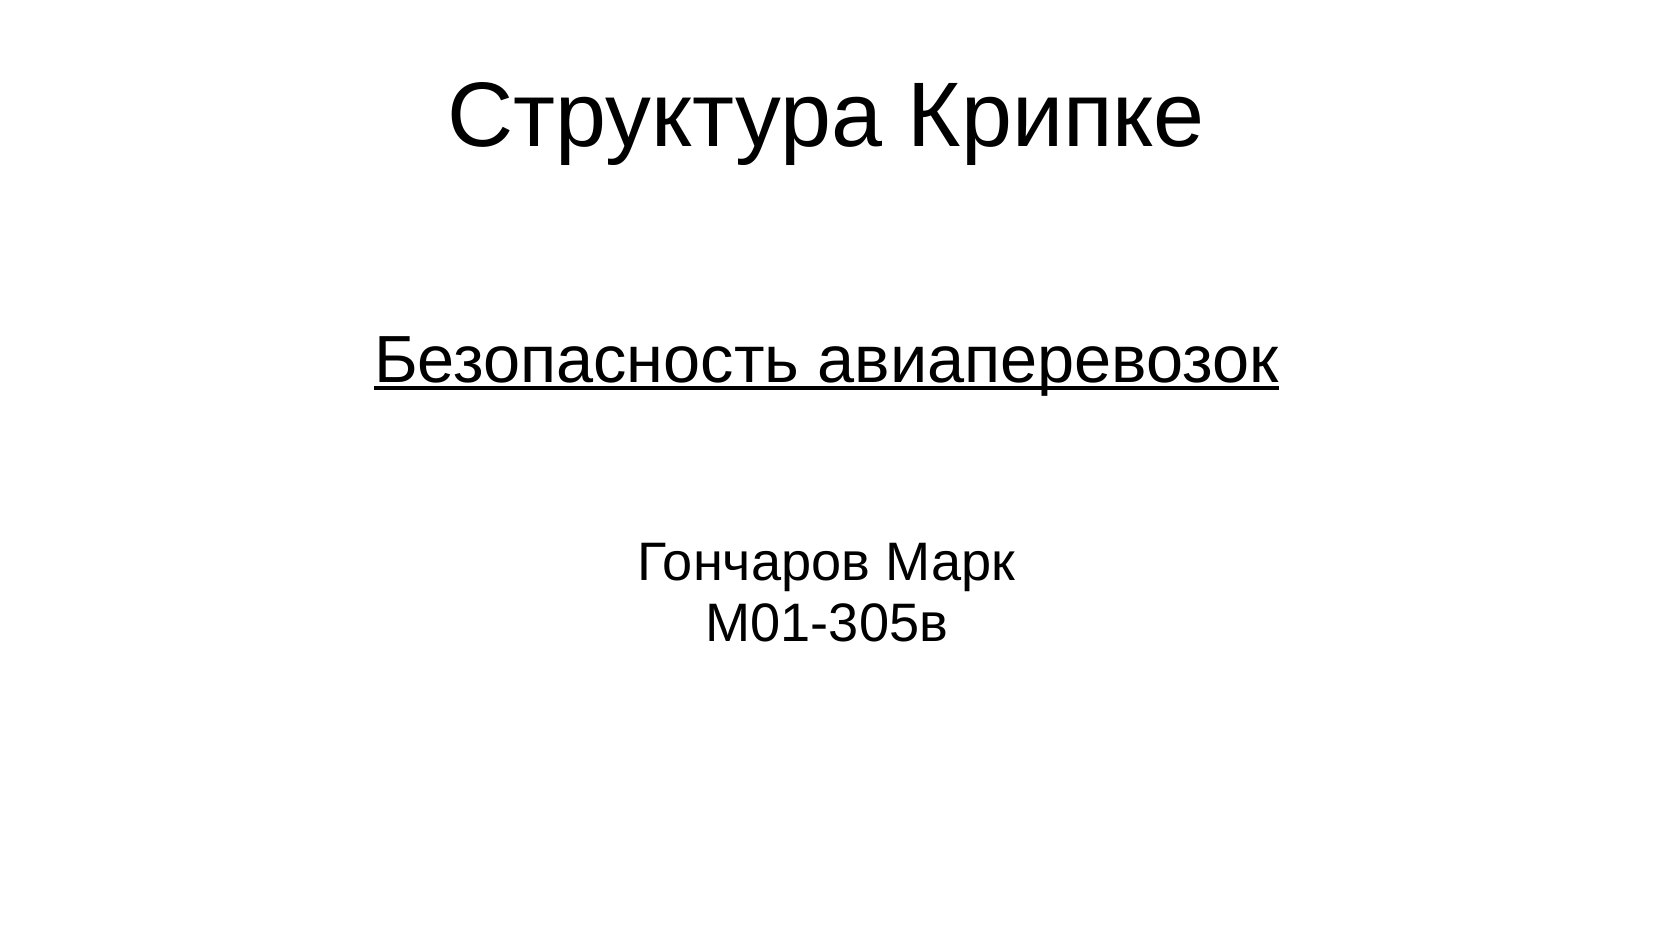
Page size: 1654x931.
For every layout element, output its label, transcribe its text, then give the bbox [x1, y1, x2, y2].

title Структура Крипке [82, 37, 1571, 193]
subtitle Безопасность авиаперевозок Гончаров Марк М01-305в [82, 217, 1571, 758]
